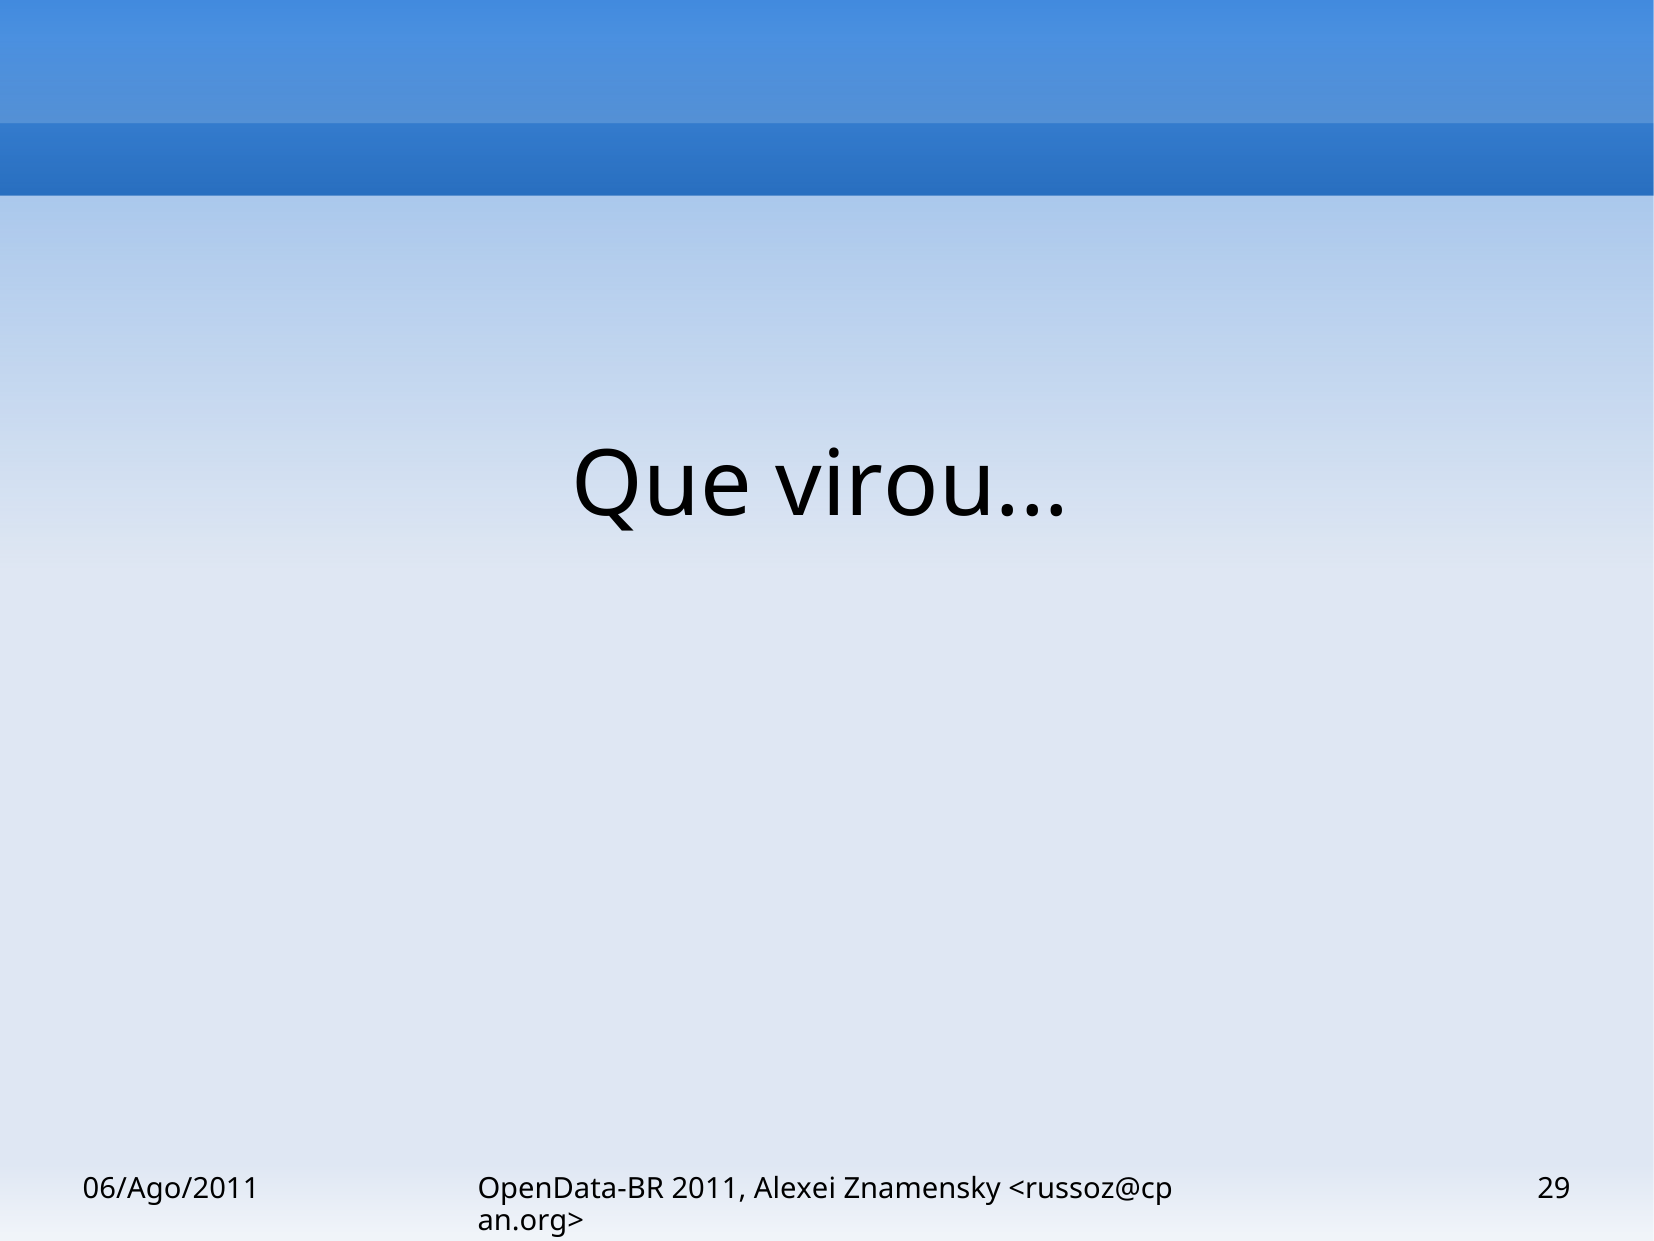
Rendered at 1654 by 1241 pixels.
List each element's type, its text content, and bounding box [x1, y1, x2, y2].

picture [0, 0, 1654, 1241]
subtitle Que virou... [76, 7, 1565, 1102]
